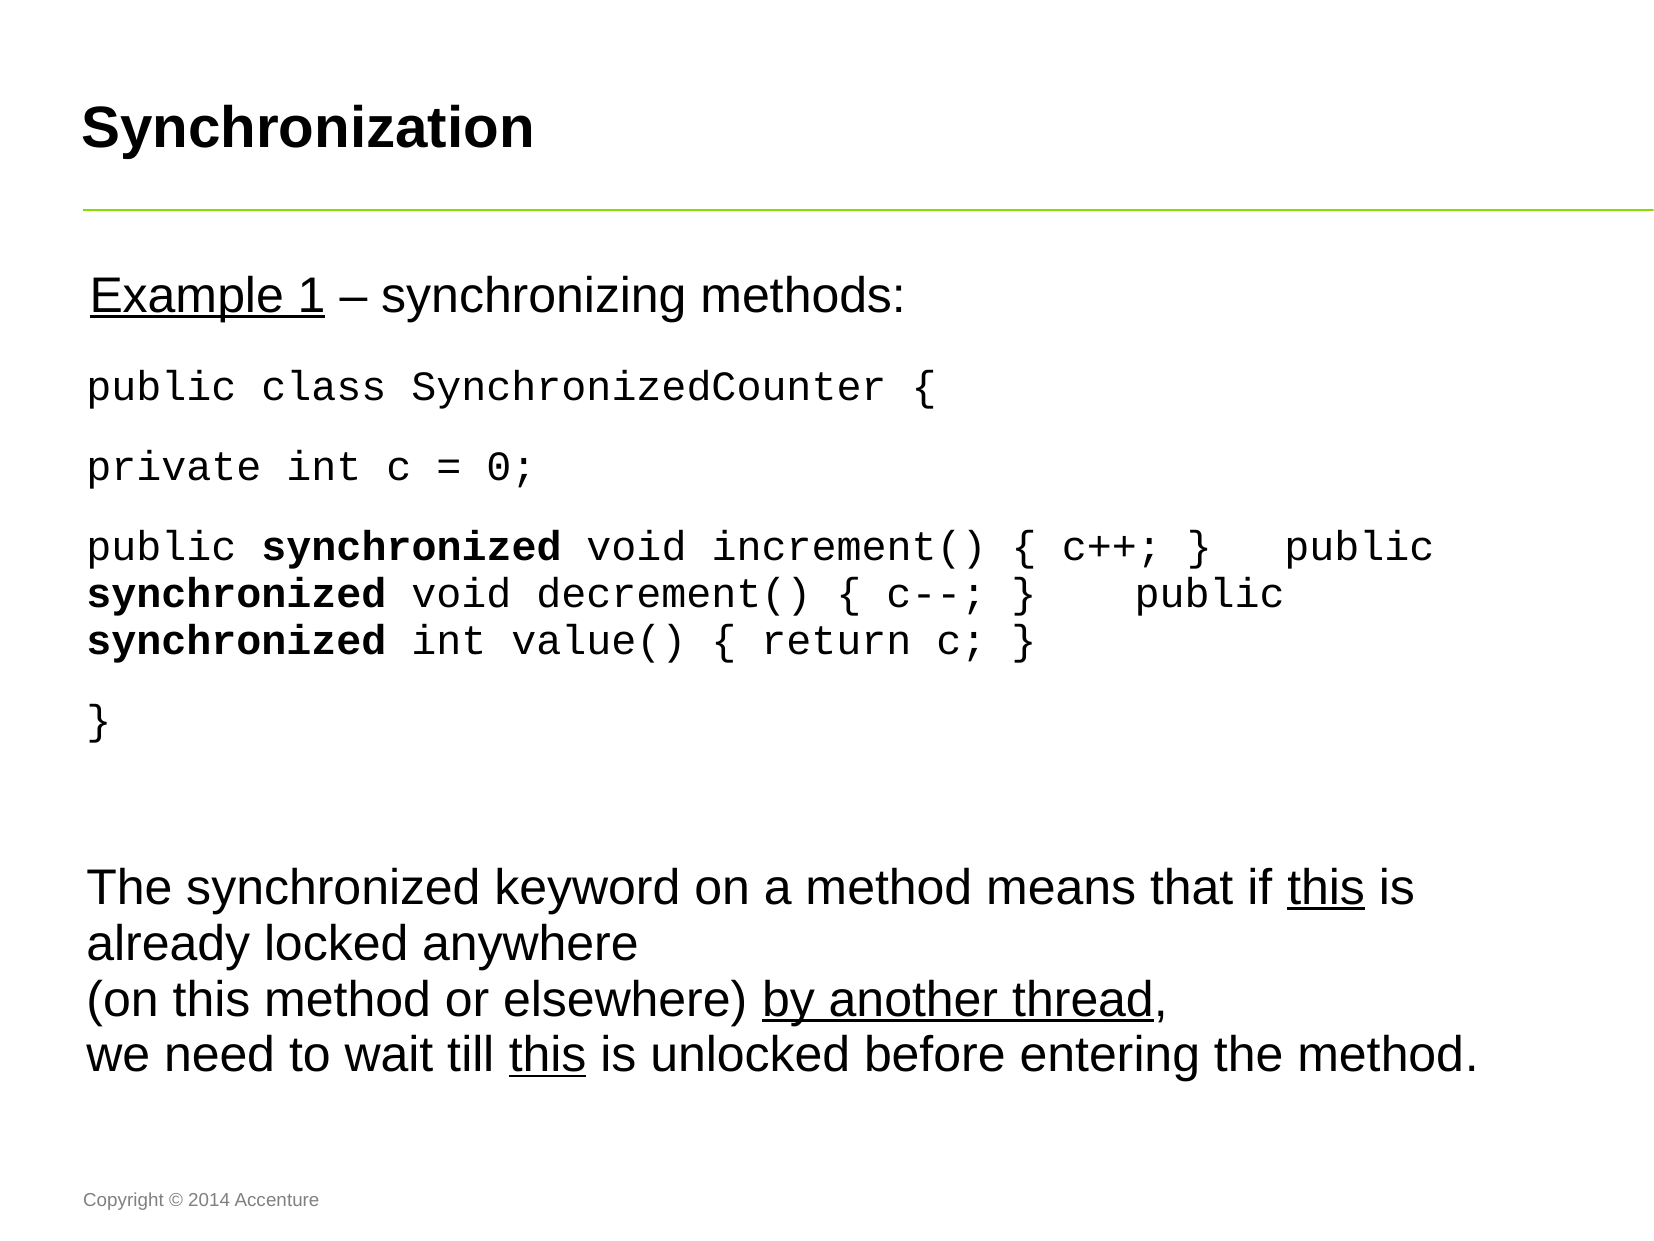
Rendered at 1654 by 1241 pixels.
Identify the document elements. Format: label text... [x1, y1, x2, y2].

list public class SynchronizedCounter { private int c = 0; public synchronized void increment() { c++; } public synchronized void decrement() { c--; } public synchronized int value() { return c; } } The synchronized keyword on a method means that if this is already locked anywhere (on this method or elsewhere) by another thread, we need to wait till this is unlocked before entering the method. [86, 366, 1576, 1170]
text_box Example 1 – synchronizing methods: [74, 259, 922, 331]
title Synchronization [81, 56, 1654, 199]
